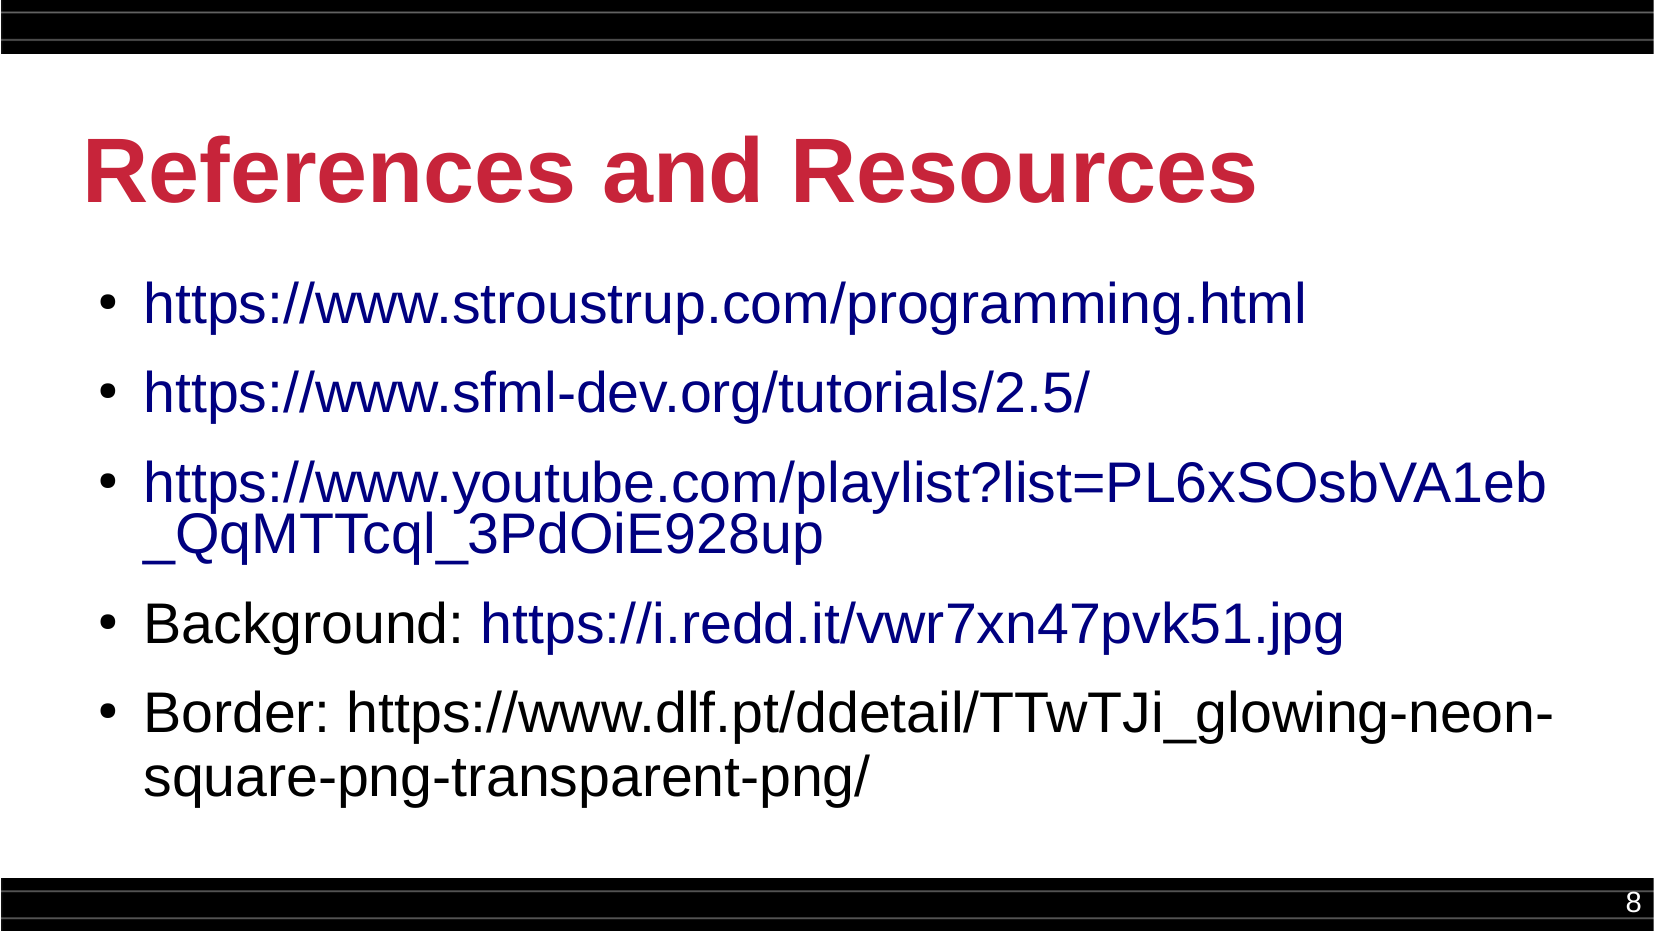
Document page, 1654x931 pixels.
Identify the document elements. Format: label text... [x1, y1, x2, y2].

title References and Resources [82, 92, 1571, 249]
picture [1, 878, 1654, 931]
list https://www.stroustrup.com/programming.html https://www.sfml-dev.org/tutorials/2.5/ https://www.youtube.com/playlist?list=PL6xSOsbVA1eb_QqMTTcql_3PdOiE928up Background: https://i.redd.it/vwr7xn47pvk51.jpg Border: https://www.dlf.pt/ddetail/TTwTJi_glowing-neon-square-png-transparent-png/ [82, 271, 1571, 758]
picture [1, 0, 1654, 54]
